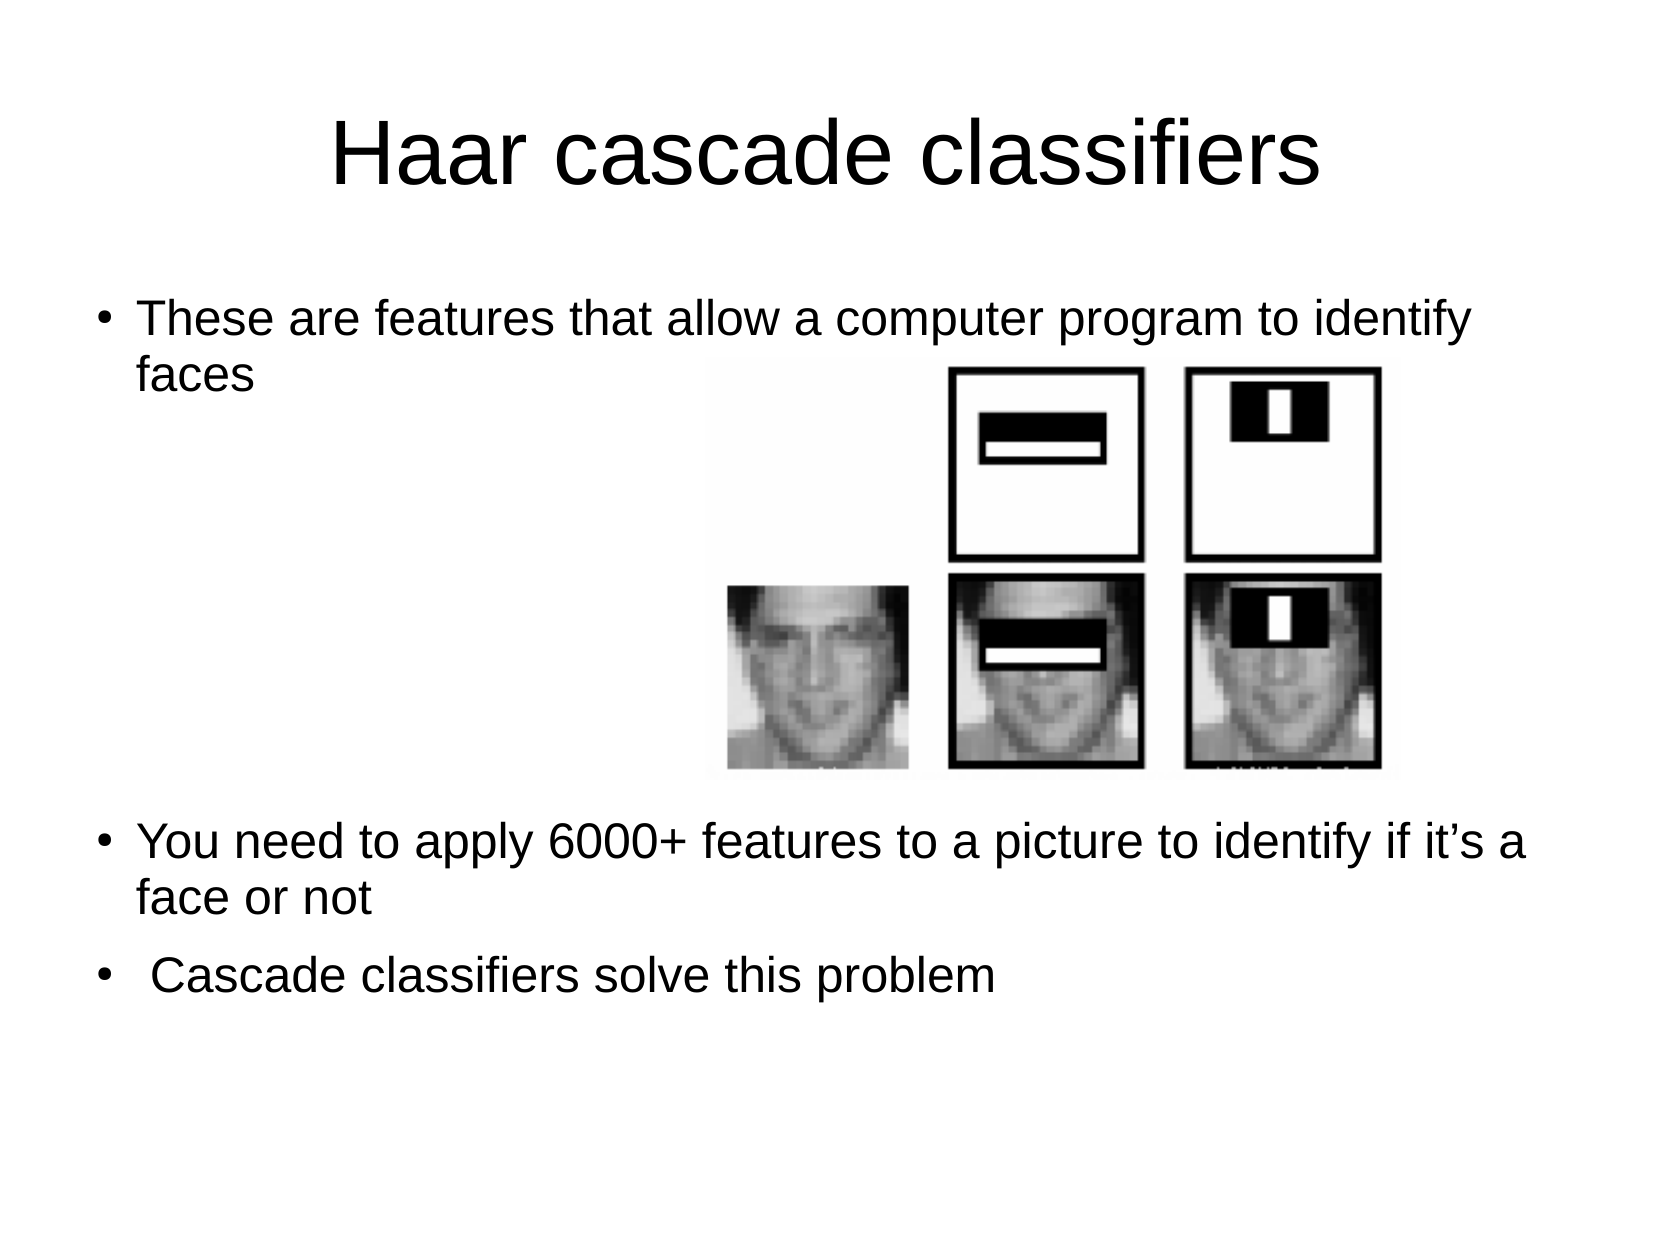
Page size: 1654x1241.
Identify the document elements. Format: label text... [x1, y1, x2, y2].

title Haar cascade classifiers [82, 49, 1571, 257]
list These are features that allow a computer program to identify faces You need to apply 6000+ features to a picture to identify if it’s a face or not Cascade classifiers solve this problem [82, 290, 1571, 1010]
